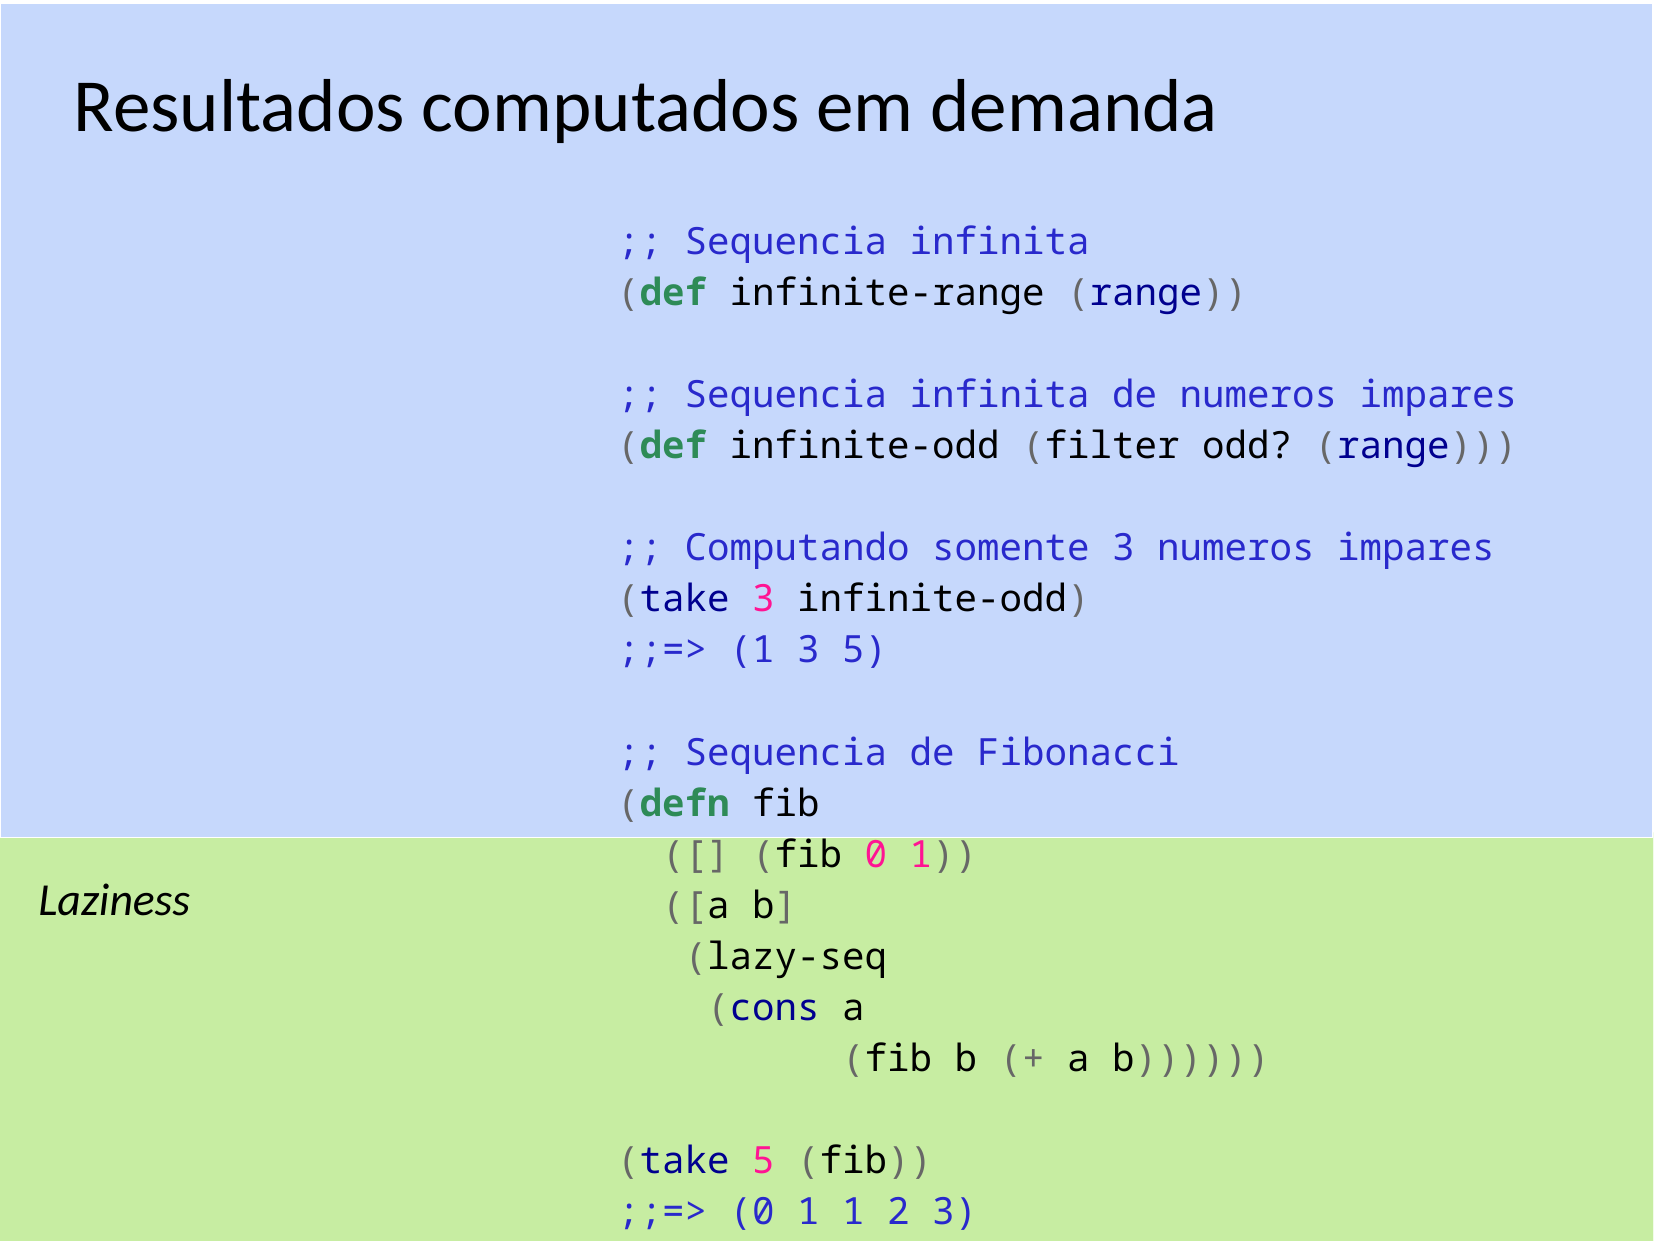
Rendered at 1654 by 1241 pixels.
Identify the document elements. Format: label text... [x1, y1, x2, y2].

text_box Laziness [23, 874, 357, 935]
text_box ;; Sequencia infinita (def infinite-range (range)) ;; Sequencia infinita de numeros impares (def infinite-odd (filter odd? (range))) ;; Computando somente 3 numeros impares (take 3 infinite-odd) ;;=> (1 3 5) ;; Sequencia de Fibonacci (defn fib ([] (fib 0 1)) ([a b] (lazy-seq (cons a (fib b (+ a b)))))) (take 5 (fib)) ;;=> (0 1 1 2 3) [602, 207, 1609, 1170]
text_box Resultados computados em demanda [59, 67, 1619, 158]
